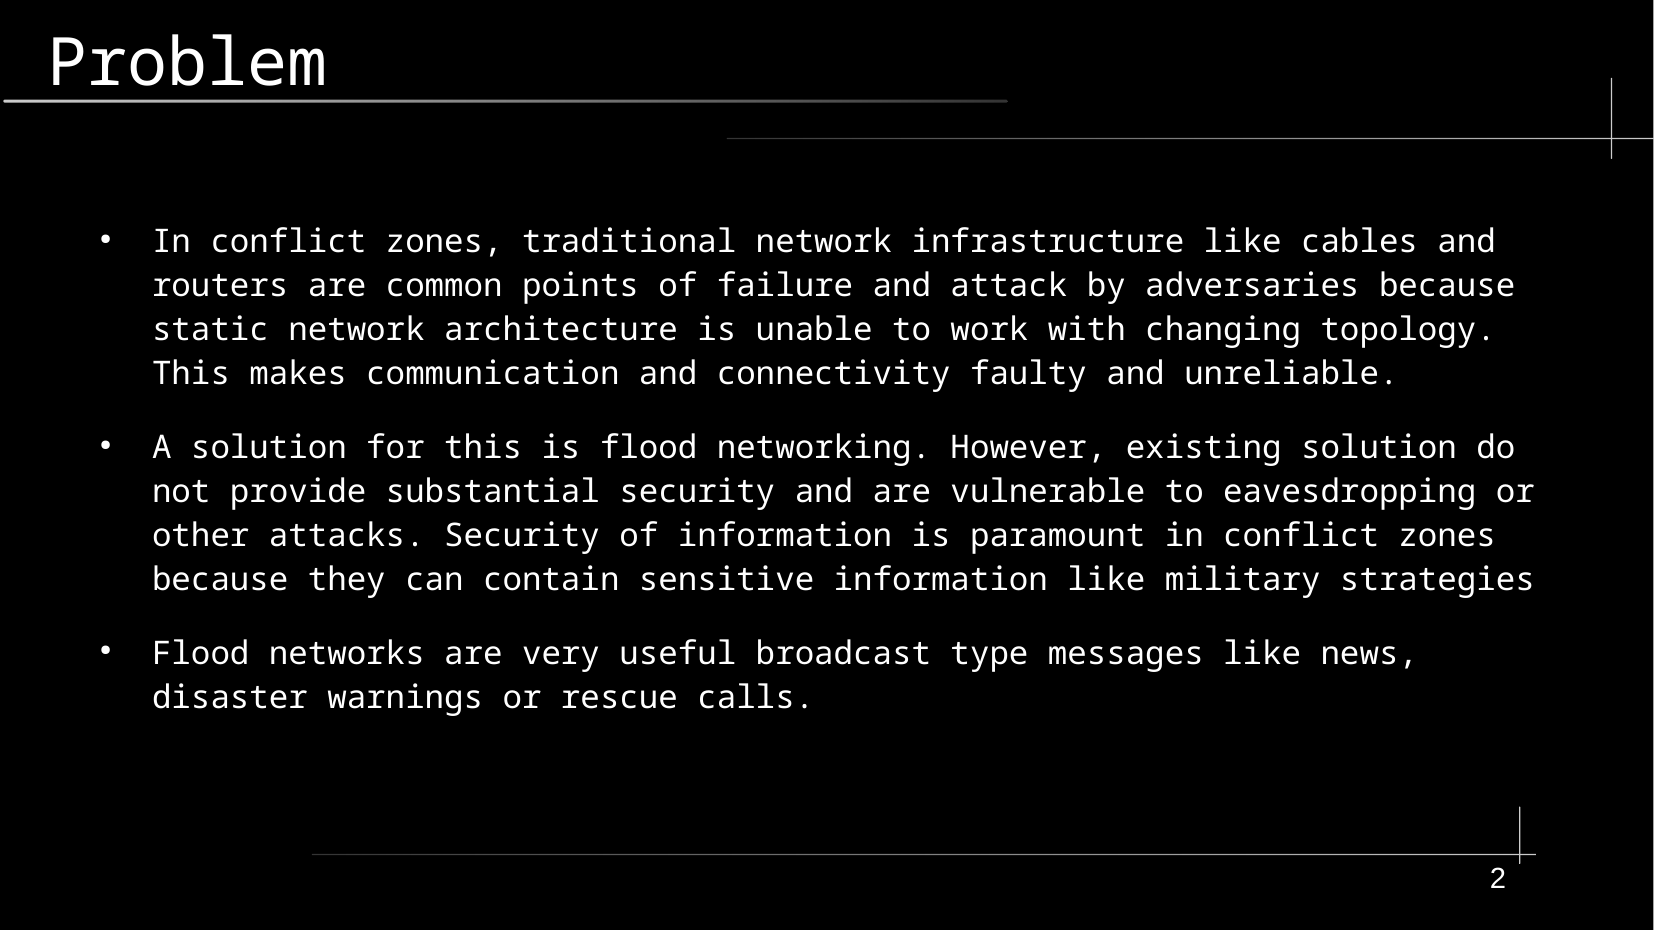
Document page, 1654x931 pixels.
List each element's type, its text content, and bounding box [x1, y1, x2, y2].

title Problem [47, 6, 1613, 113]
list In conflict zones, traditional network infrastructure like cables and routers are common points of failure and attack by adversaries because static network architecture is unable to work with changing topology. This makes communication and connectivity faulty and unreliable. A solution for this is flood networking. However, existing solution do not provide substantial security and are vulnerable to eavesdropping or other attacks. Security of information is paramount in conflict zones because they can contain sensitive information like military strategies Flood networks are very useful broadcast type messages like news, disaster warnings or rescue calls. [82, 217, 1571, 758]
